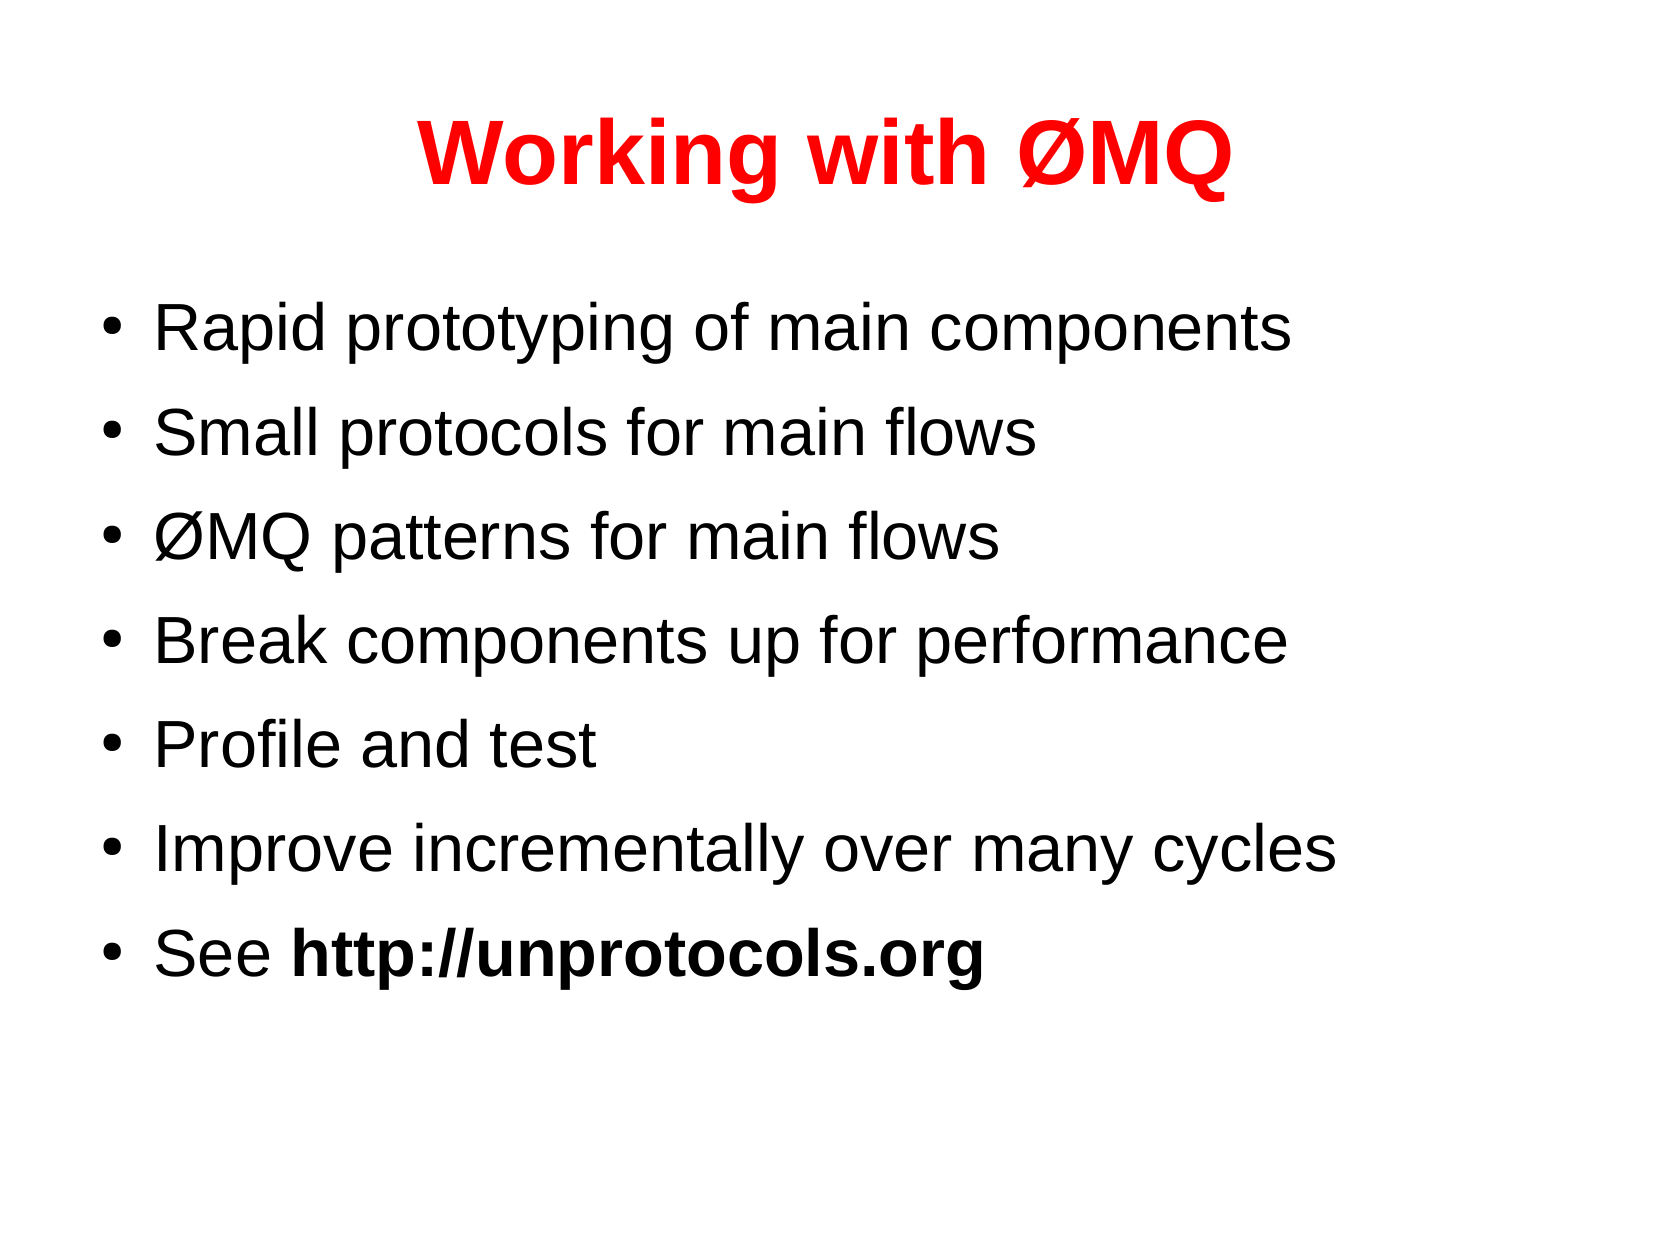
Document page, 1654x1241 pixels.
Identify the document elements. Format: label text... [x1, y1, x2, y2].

list Rapid prototyping of main components Small protocols for main flows ØMQ patterns for main flows Break components up for performance Profile and test Improve incrementally over many cycles See http://unprotocols.org [82, 290, 1571, 1109]
title Working with ØMQ [82, 49, 1571, 257]
